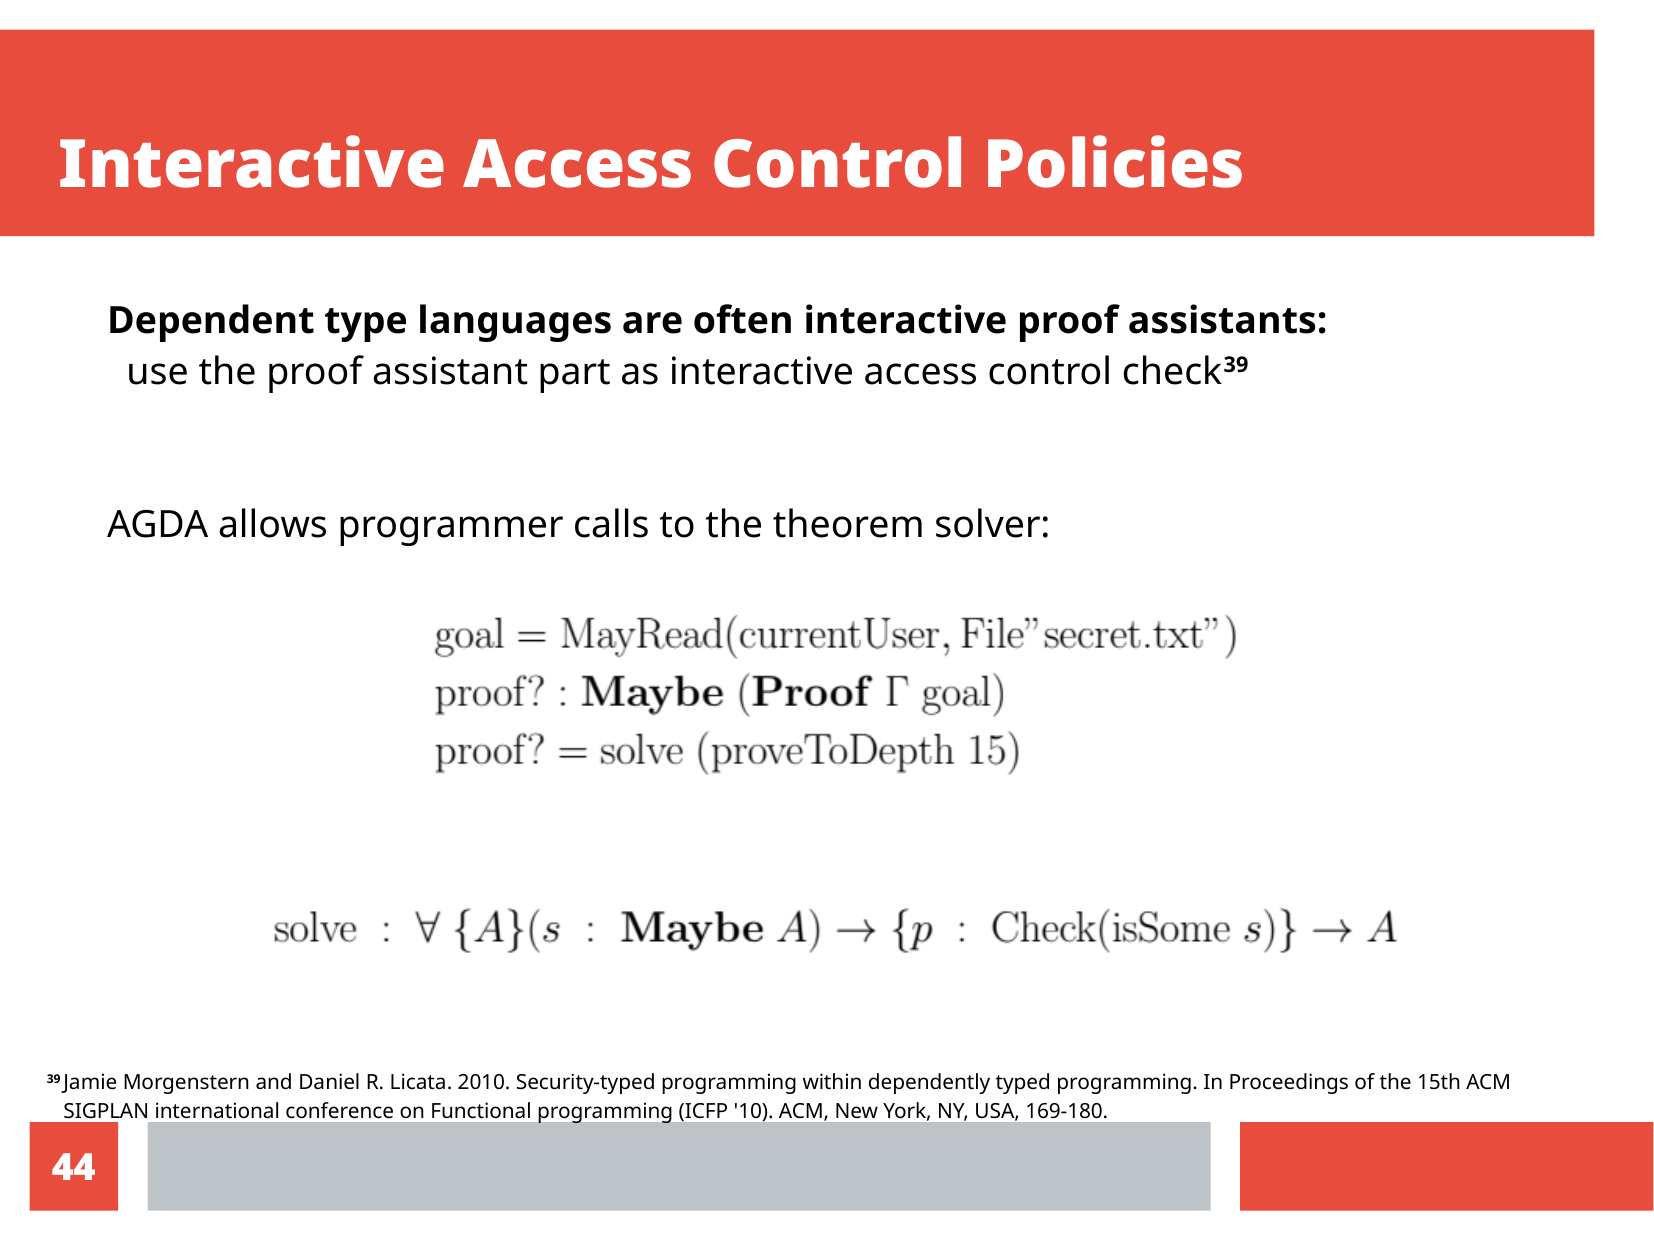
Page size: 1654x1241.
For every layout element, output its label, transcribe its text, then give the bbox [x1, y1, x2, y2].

picture [264, 899, 1408, 964]
text_box 39 Jamie Morgenstern and Daniel R. Licata. 2010. Security-typed programming within dependently typed programming. In Proceedings of the 15th ACM SIGPLAN international conference on Functional programming (ICFP '10). ACM, New York, NY, USA, 169-180. [32, 1060, 1639, 1124]
title Interactive Access Control Policies [59, 59, 1595, 207]
picture [425, 604, 1247, 786]
text_box Dependent type languages are often interactive proof assistants: use the proof assistant part as interactive access control check39 AGDA allows programmer calls to the theorem solver: [92, 286, 1513, 519]
